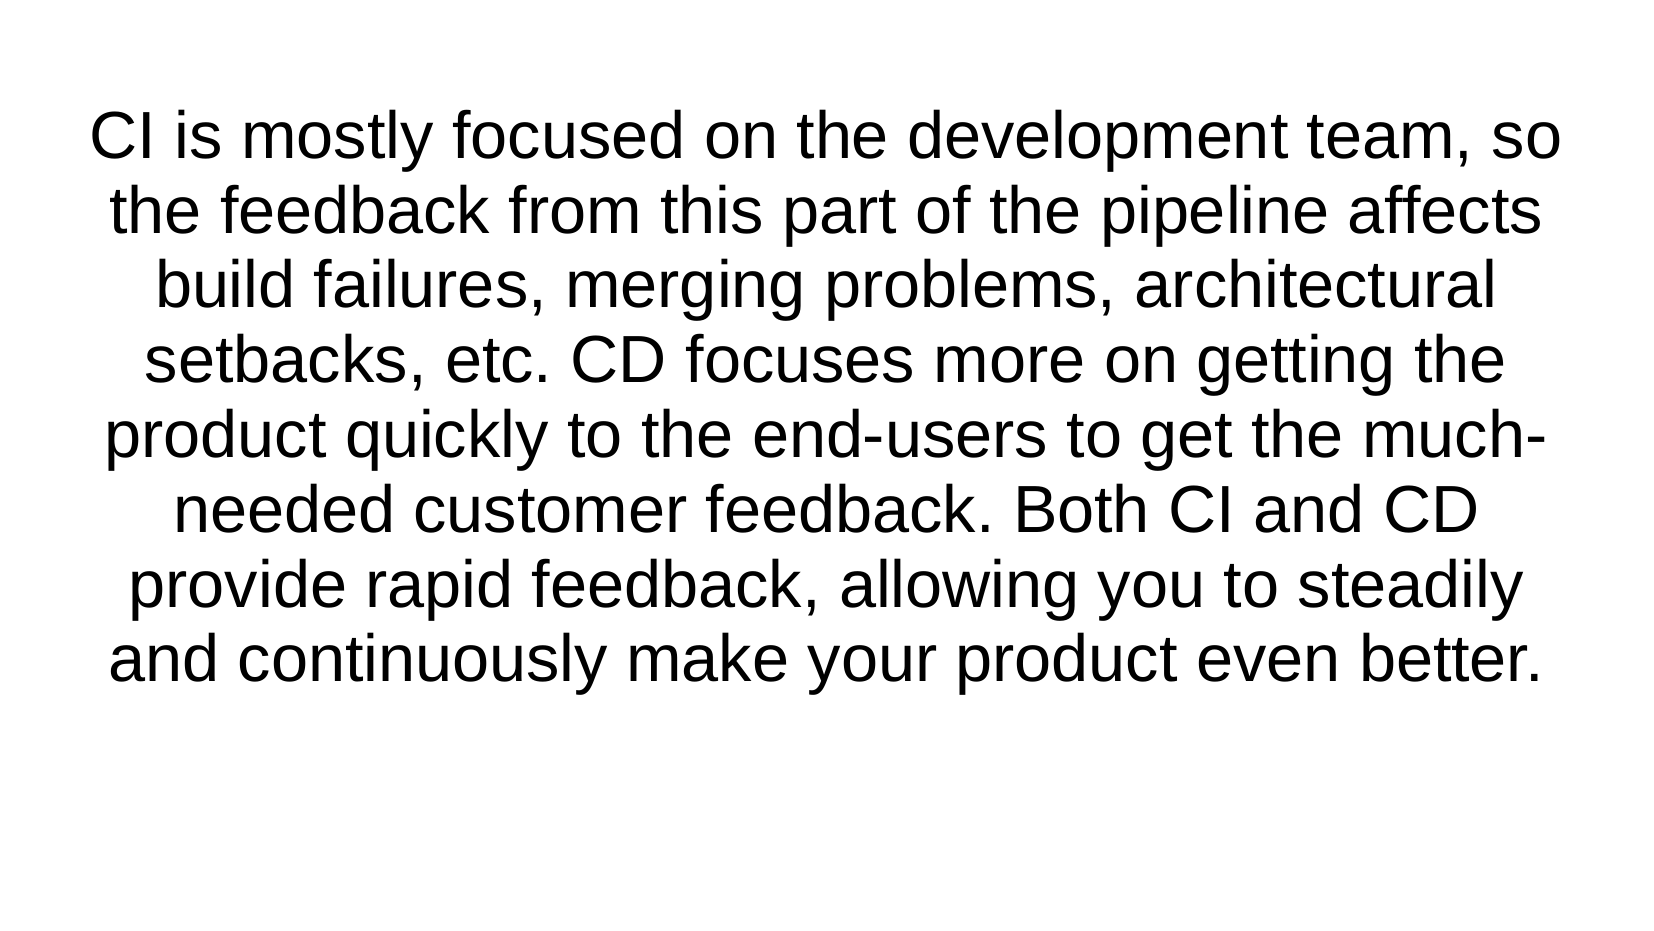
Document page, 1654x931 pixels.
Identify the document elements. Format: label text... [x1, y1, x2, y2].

subtitle CI is mostly focused on the development team, so the feedback from this part of the pipeline affects build failures, merging problems, architectural setbacks, etc. CD focuses more on getting the product quickly to the end-users to get the much-needed customer feedback. Both CI and CD provide rapid feedback, allowing you to steadily and continuously make your product even better. [82, 37, 1571, 757]
